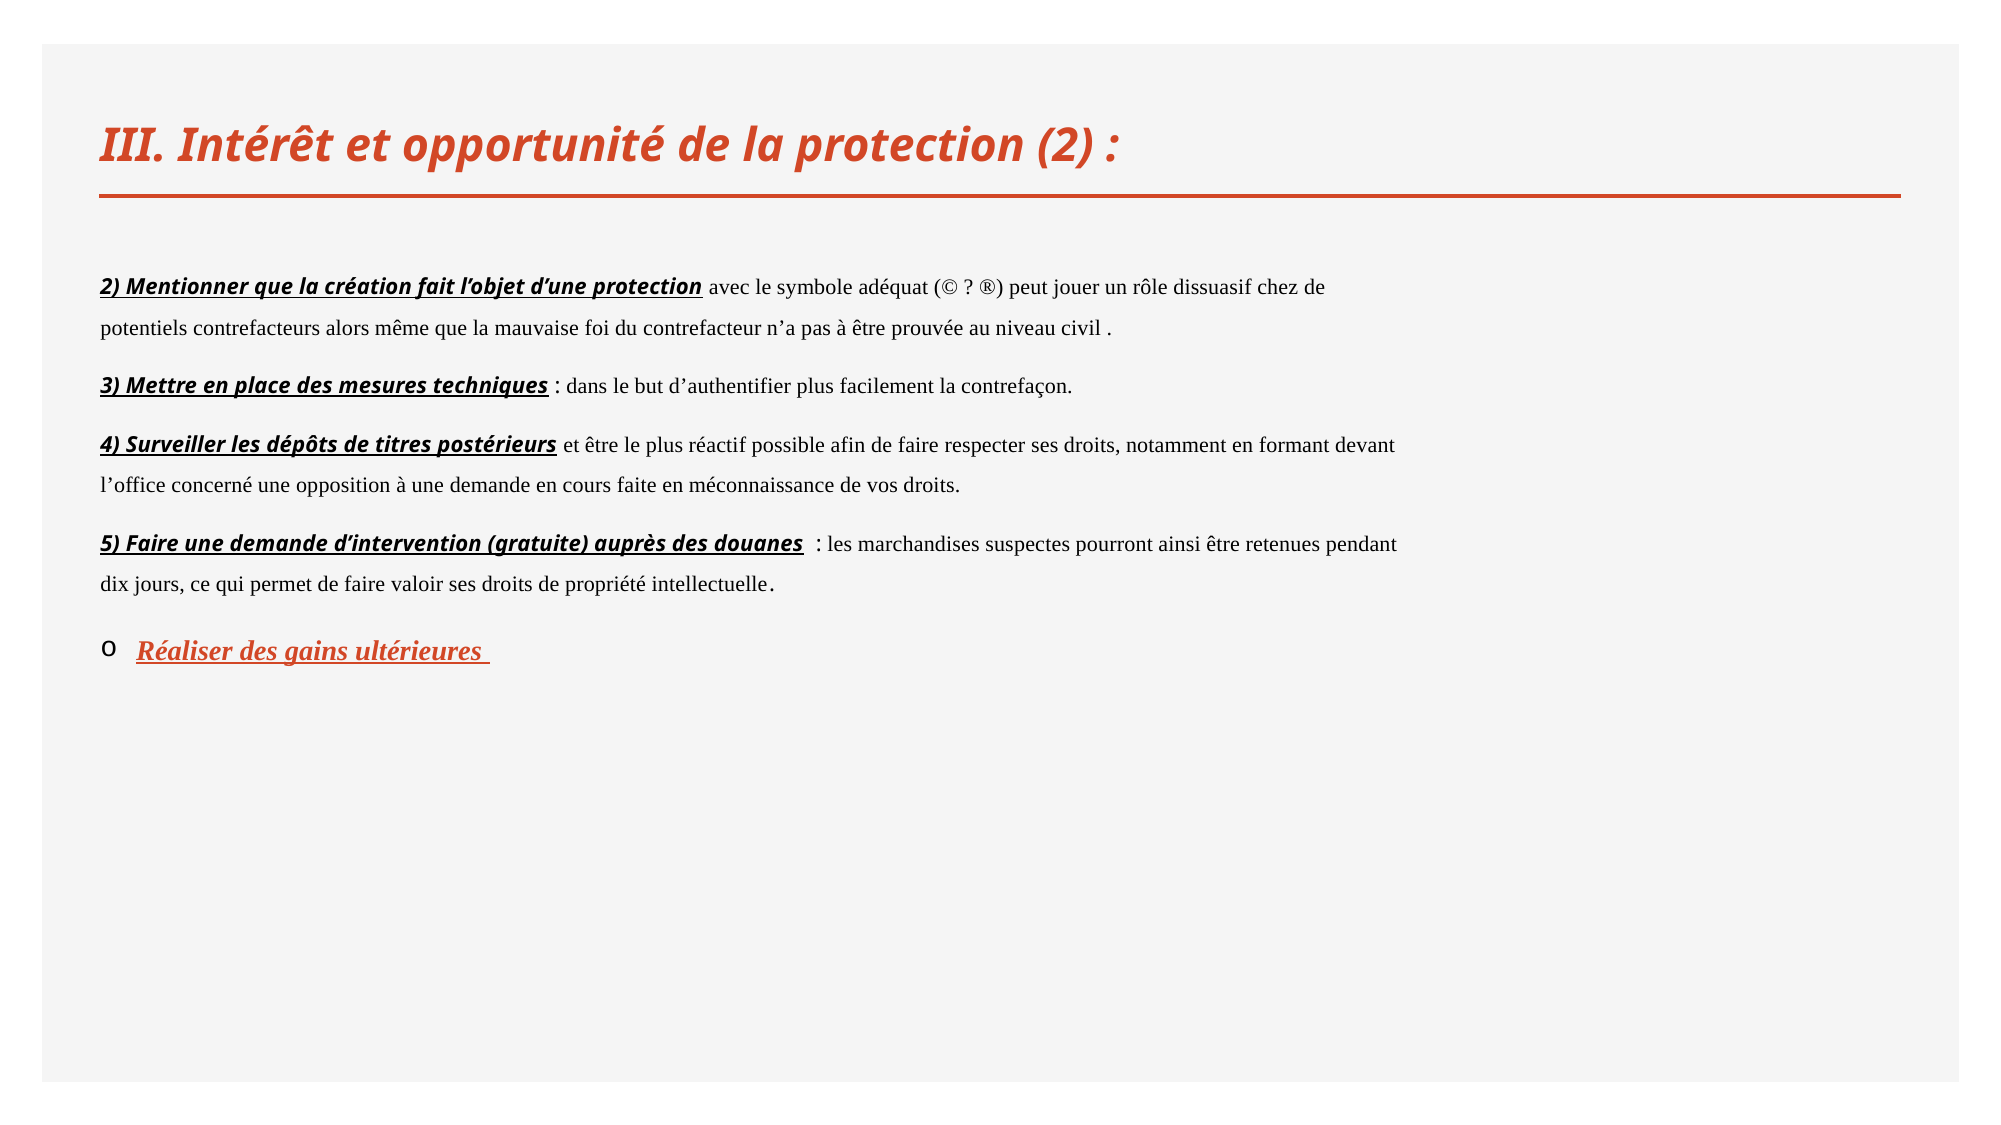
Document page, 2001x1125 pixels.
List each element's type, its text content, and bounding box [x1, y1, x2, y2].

list 2) Mentionner que la création fait l’objet d’une protection avec le symbole adéquat (© ? ®) peut jouer un rôle dissuasif chez de potentiels contrefacteurs alors même que la mauvaise foi du contrefacteur n’a pas à être prouvée au niveau civil . 3) Mettre en place des mesures techniques : dans le but d’authentifier plus facilement la contrefaçon. 4) Surveiller les dépôts de titres postérieurs et être le plus réactif possible afin de faire respecter ses droits, notamment en formant devant l’office concerné une opposition à une demande en cours faite en méconnaissance de vos droits. 5) Faire une demande d’intervention (gratuite) auprès des douanes : les marchandises suspectes pourront ainsi être retenues pendant dix jours, ce qui permet de faire valoir ses droits de propriété intellectuelle. Réaliser des gains ultérieures [85, 252, 1432, 938]
title III. Intérêt et opportunité de la protection (2) : [85, 73, 1214, 179]
